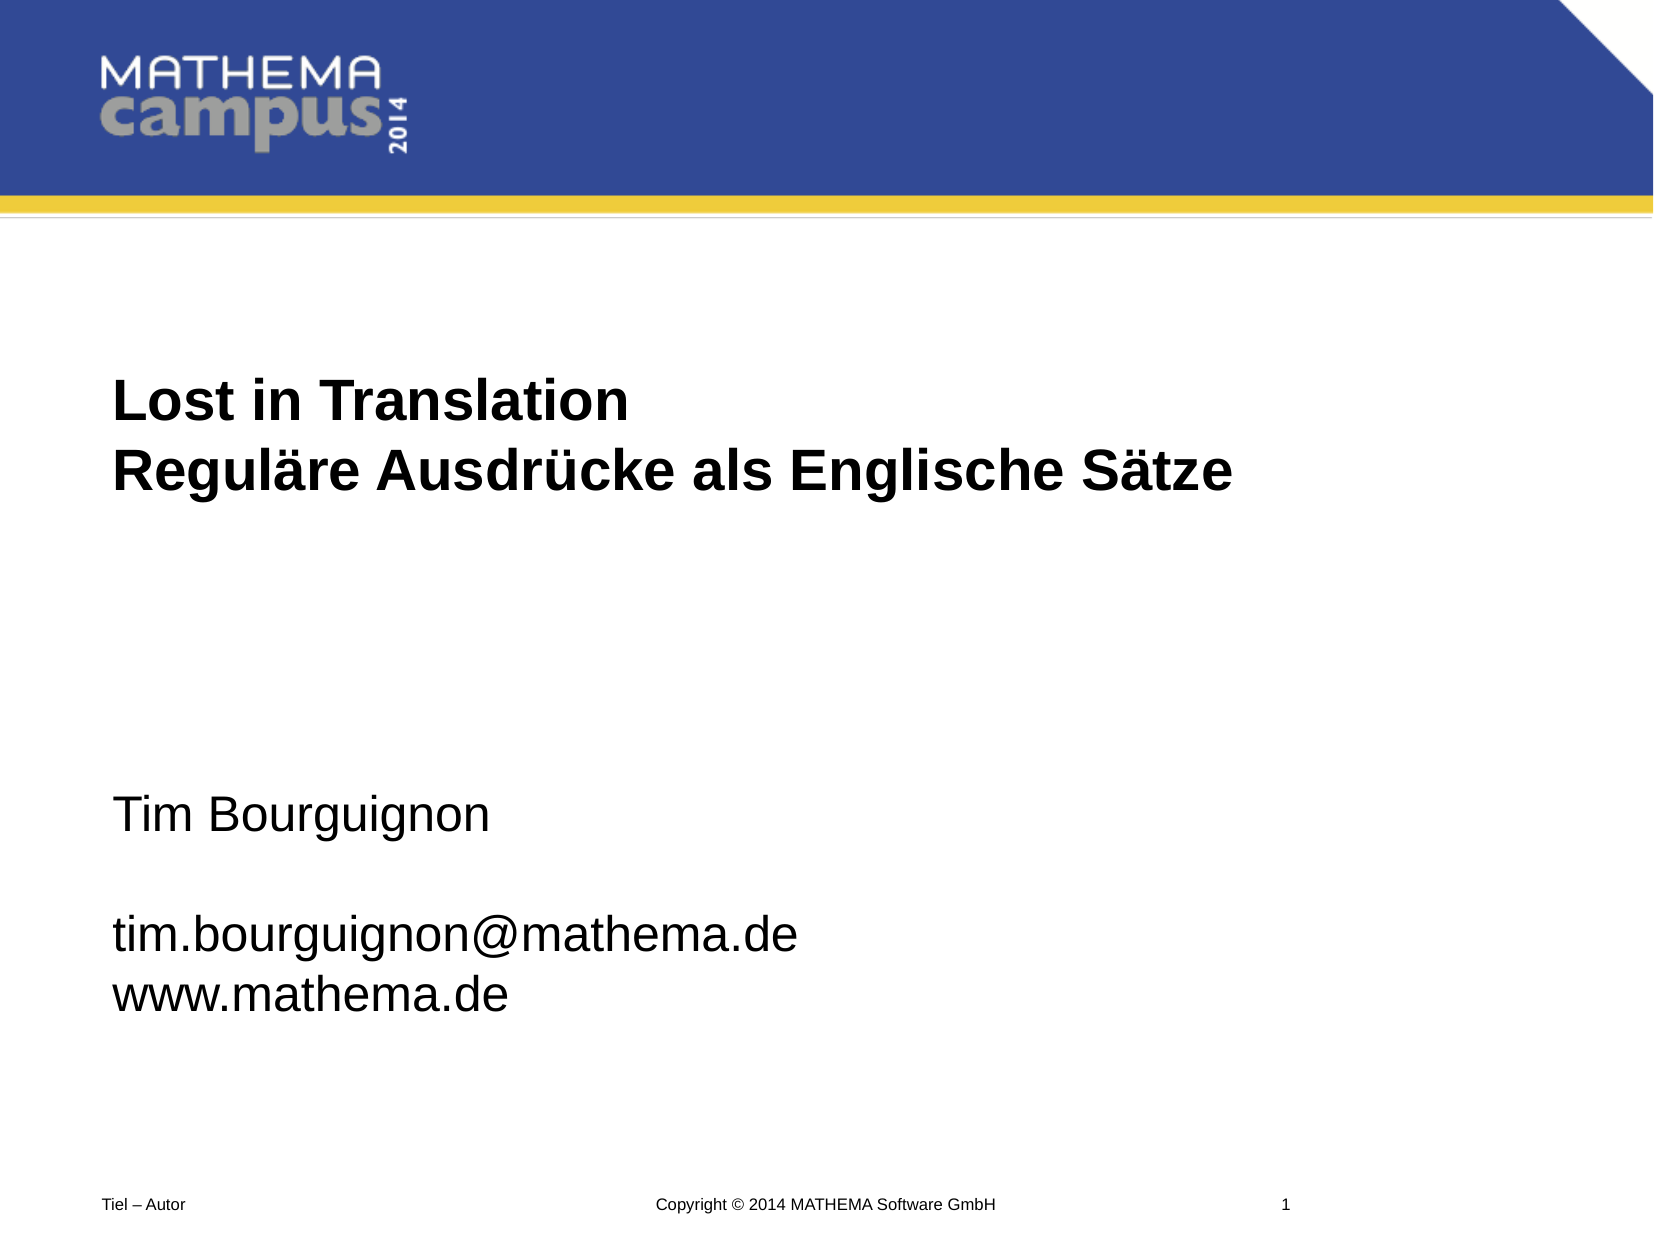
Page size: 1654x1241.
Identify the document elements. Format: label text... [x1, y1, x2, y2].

text_box Lost in Translation Reguläre Ausdrücke als Englische Sätze Tim Bourguignon tim.bourguignon@mathema.de www.mathema.de [112, 362, 1530, 1102]
